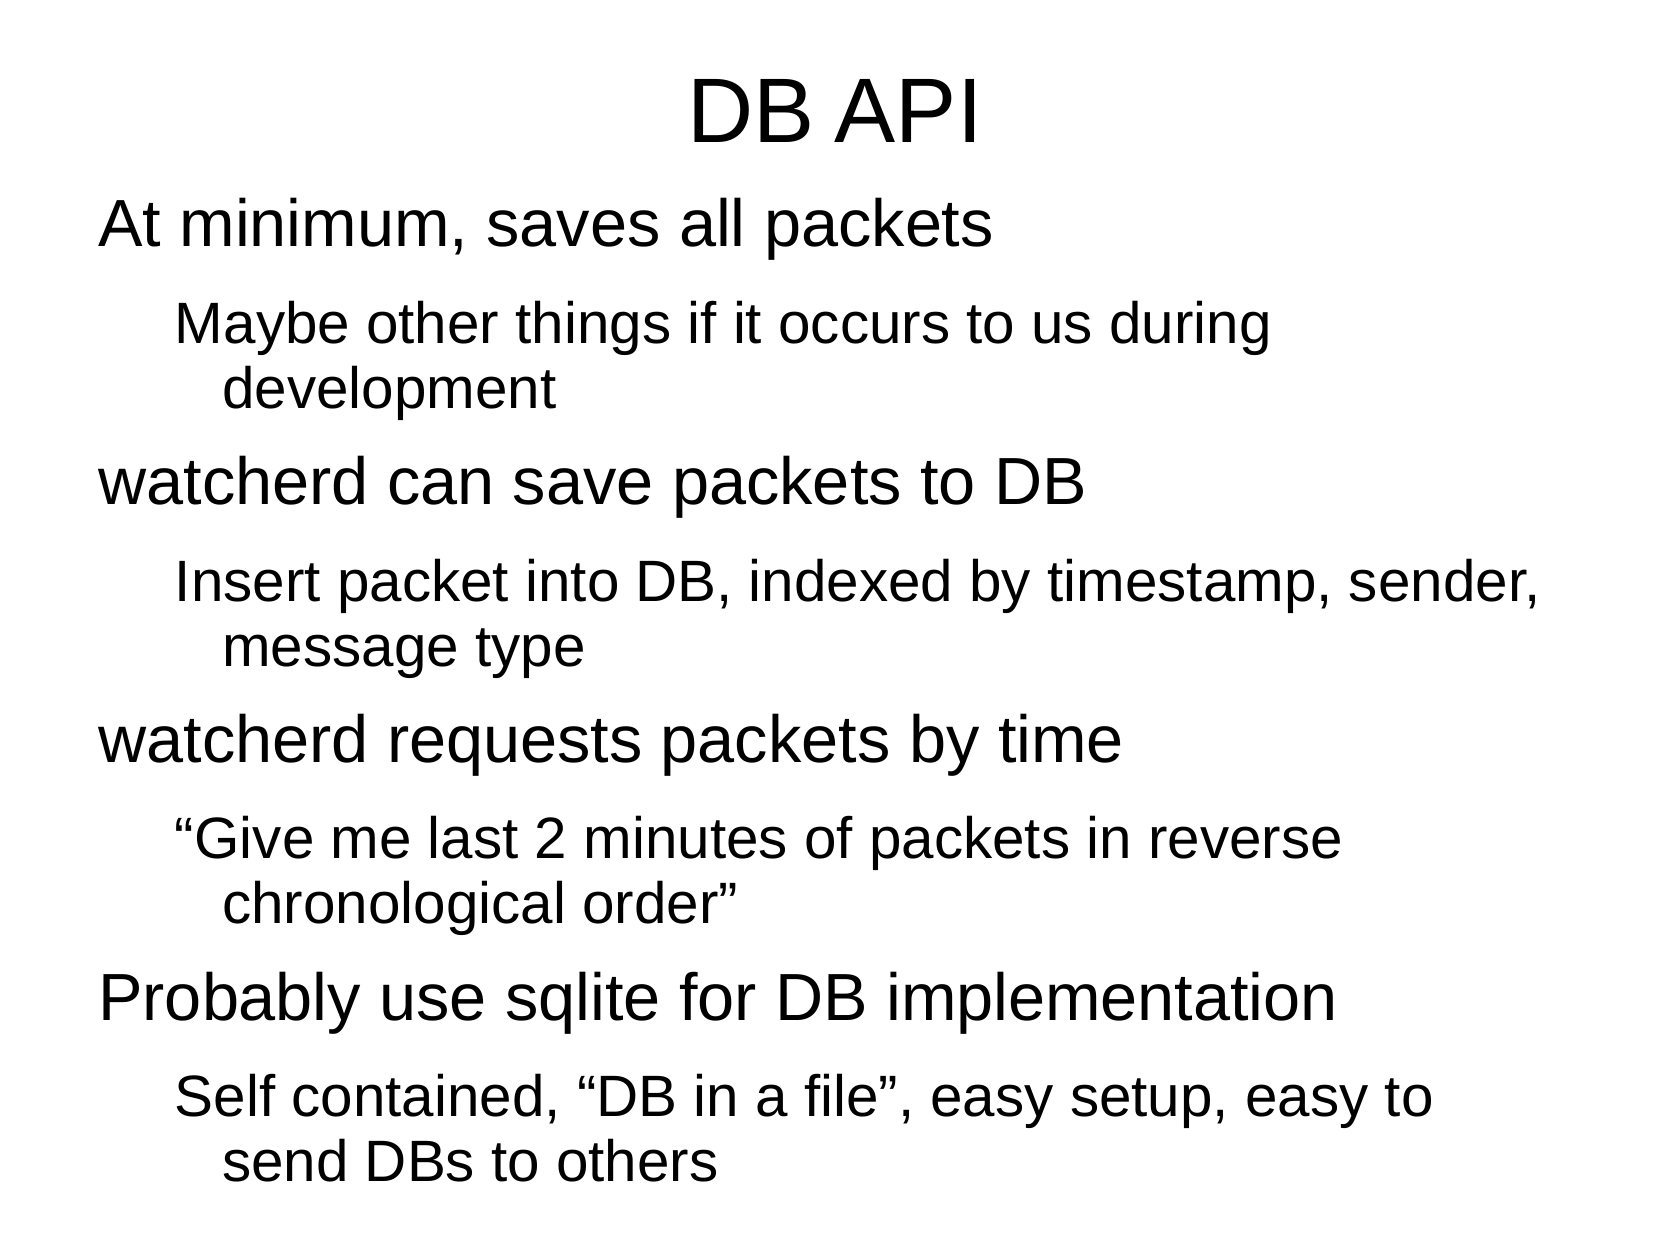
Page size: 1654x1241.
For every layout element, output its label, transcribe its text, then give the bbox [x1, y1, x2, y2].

list At minimum, saves all packets Maybe other things if it occurs to us during development watcherd can save packets to DB Insert packet into DB, indexed by timestamp, sender, message type watcherd requests packets by time “Give me last 2 minutes of packets in reverse chronological order” Probably use sqlite for DB implementation Self contained, “DB in a file”, easy setup, easy to send DBs to others [80, 186, 1569, 1195]
title DB API [91, 59, 1580, 163]
